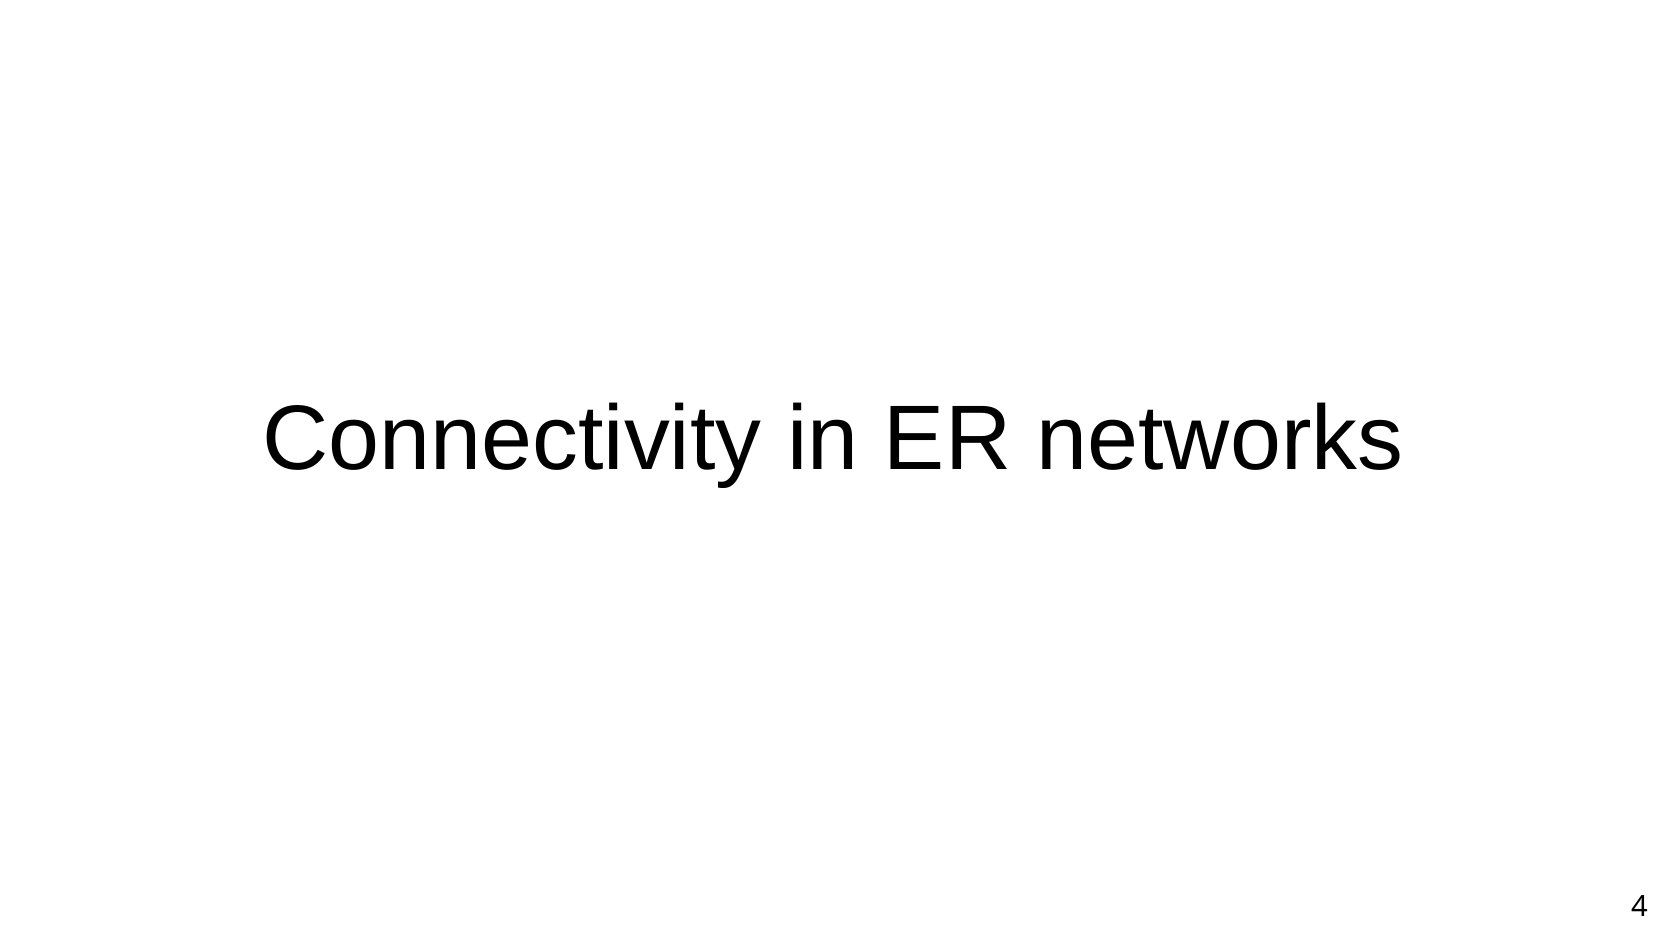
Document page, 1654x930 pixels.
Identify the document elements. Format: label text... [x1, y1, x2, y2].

title Connectivity in ER networks [90, 359, 1578, 516]
